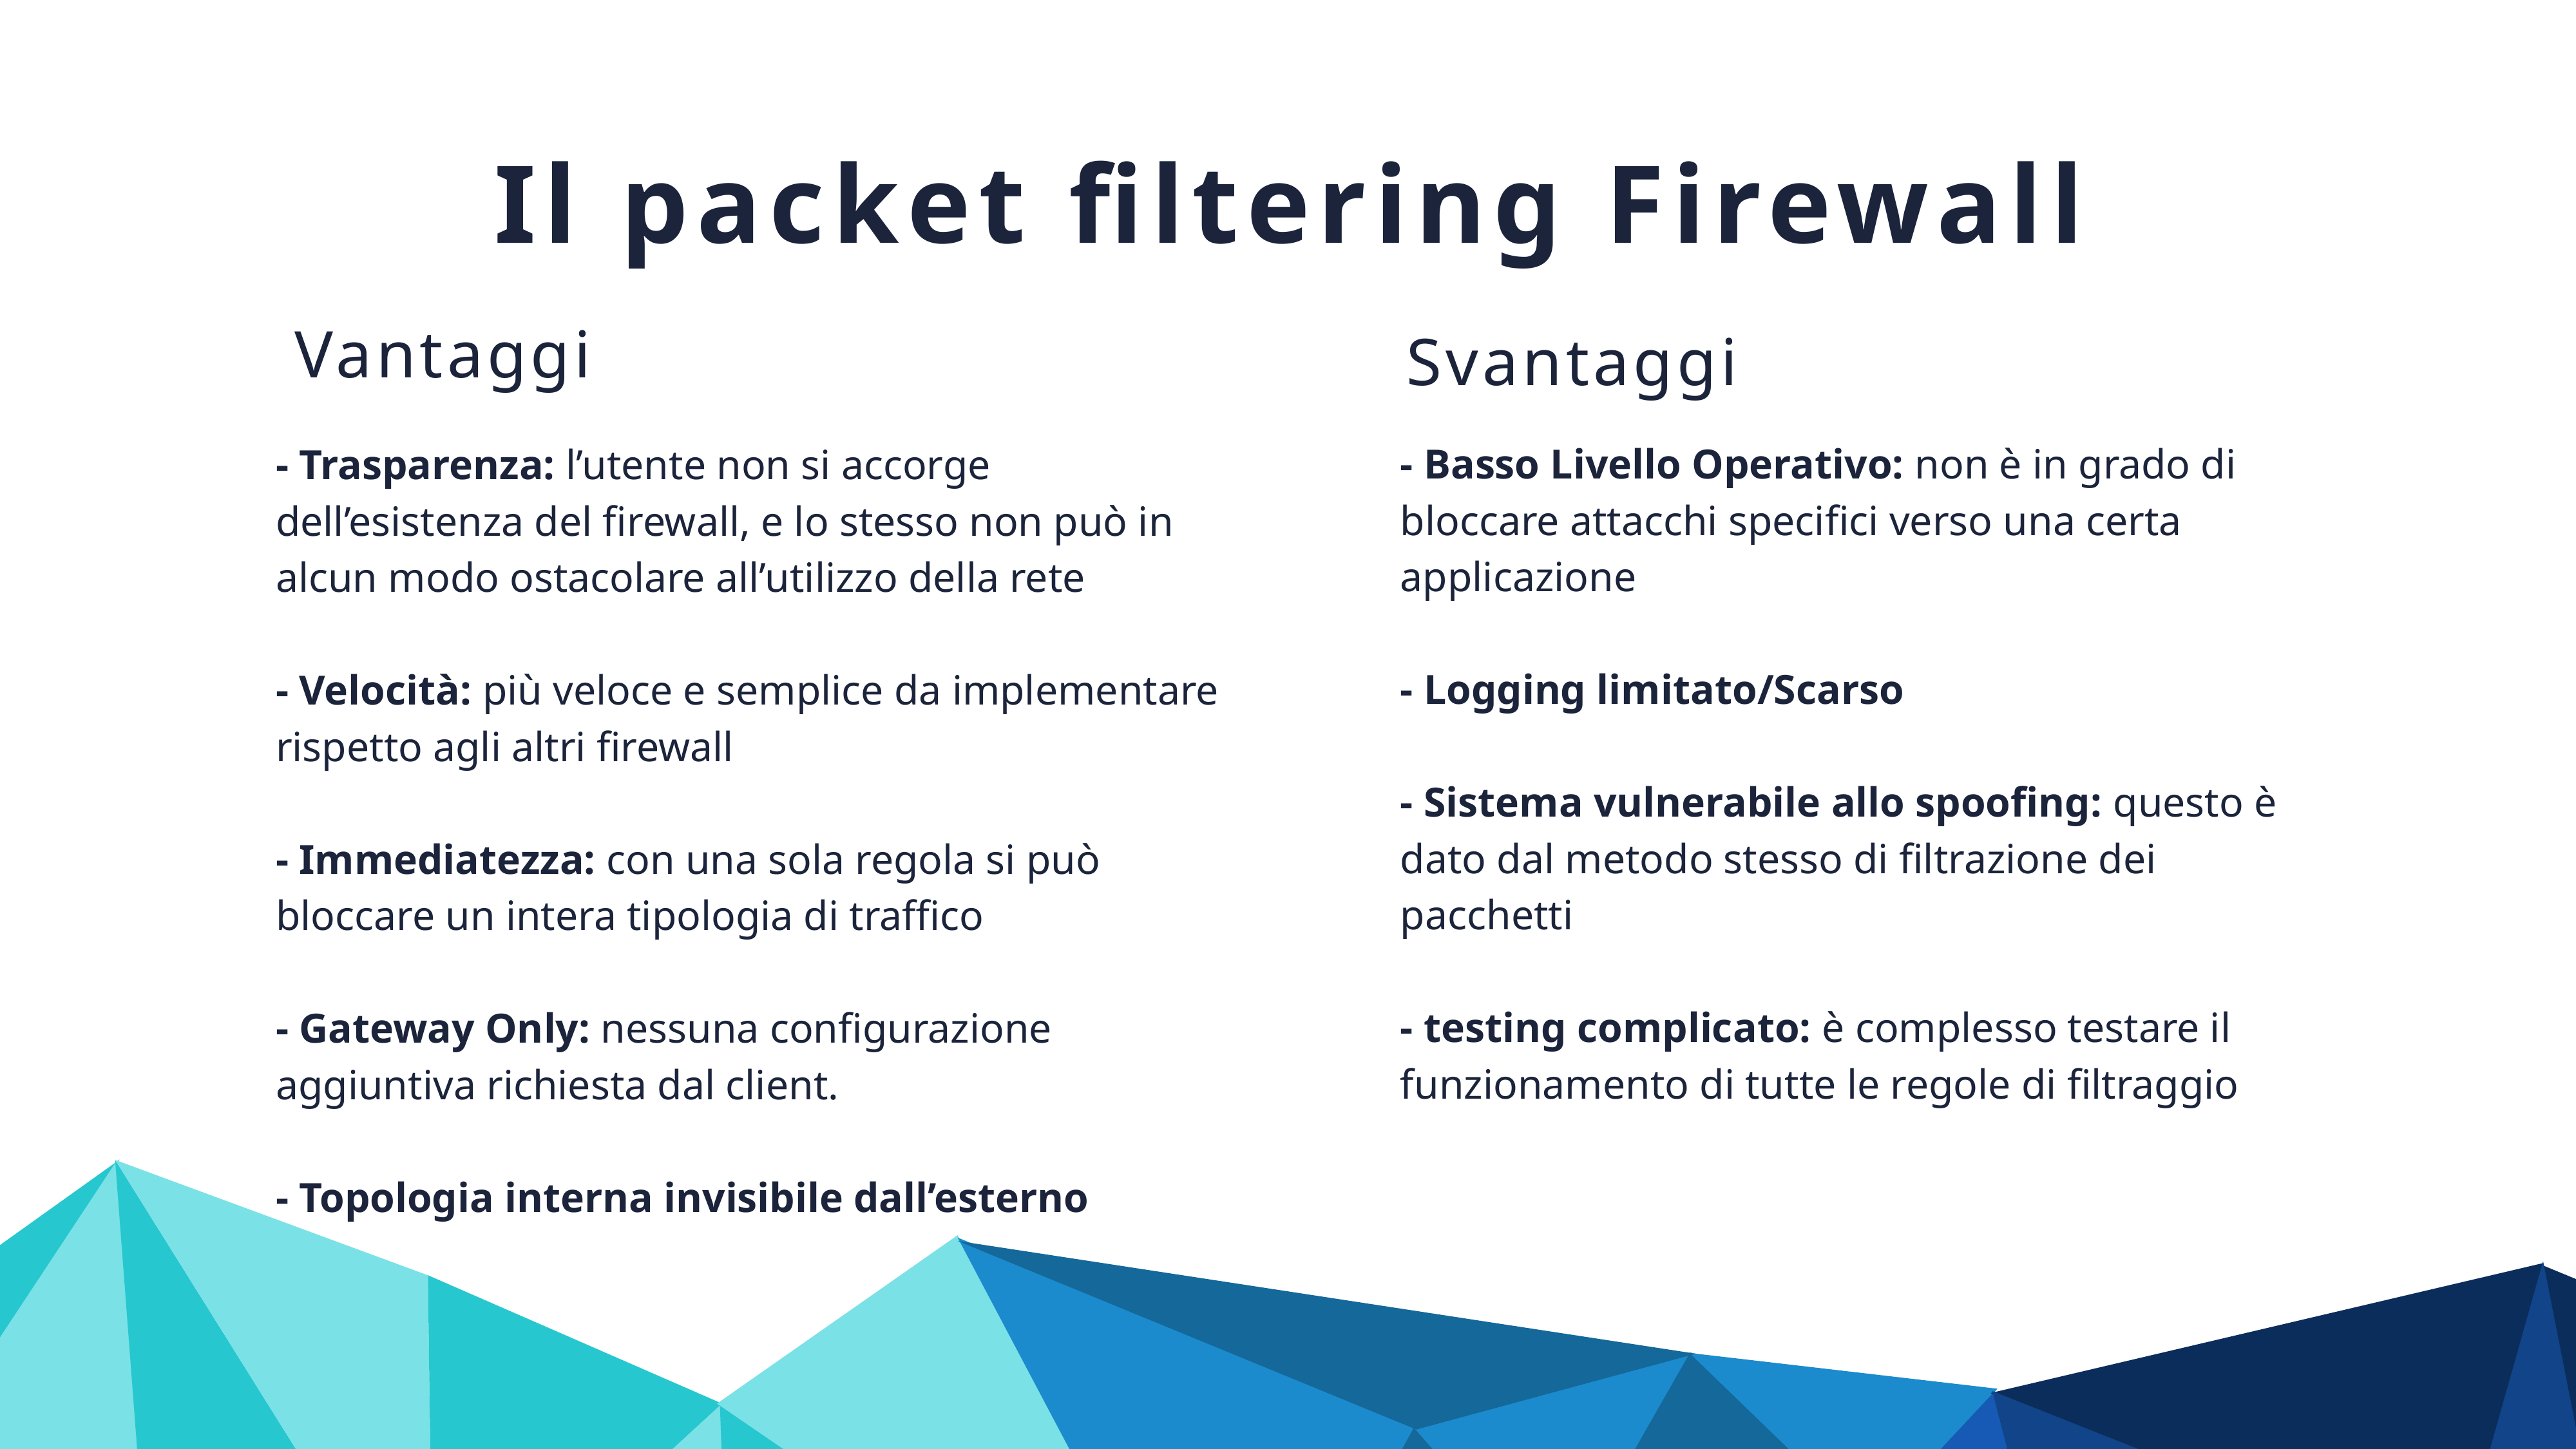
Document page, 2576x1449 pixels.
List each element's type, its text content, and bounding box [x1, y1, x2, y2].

text_box - Basso Livello Operativo: non è in grado di bloccare attacchi specifici verso una certa applicazione - Logging limitato/Scarso - Sistema vulnerabile allo spoofing: questo è dato dal metodo stesso di filtrazione dei pacchetti - testing complicato: è complesso testare il funzionamento di tutte le regole di filtraggio [1391, 426, 2350, 1112]
text_box Il packet filtering Firewall [484, 131, 2095, 270]
text_box - Trasparenza: l’utente non si accorge dell’esistenza del firewall, e lo stesso non può in alcun modo ostacolare all’utilizzo della rete - Velocità: più veloce e semplice da implementare rispetto agli altri firewall - Immediatezza: con una sola regola si può bloccare un intera tipologia di traffico - Gateway Only: nessuna configurazione aggiuntiva richiesta dal client. - Topologia interna invisibile dall’esterno [266, 426, 1255, 1226]
text_box Svantaggi [1397, 316, 1748, 403]
text_box Vantaggi [285, 308, 601, 396]
